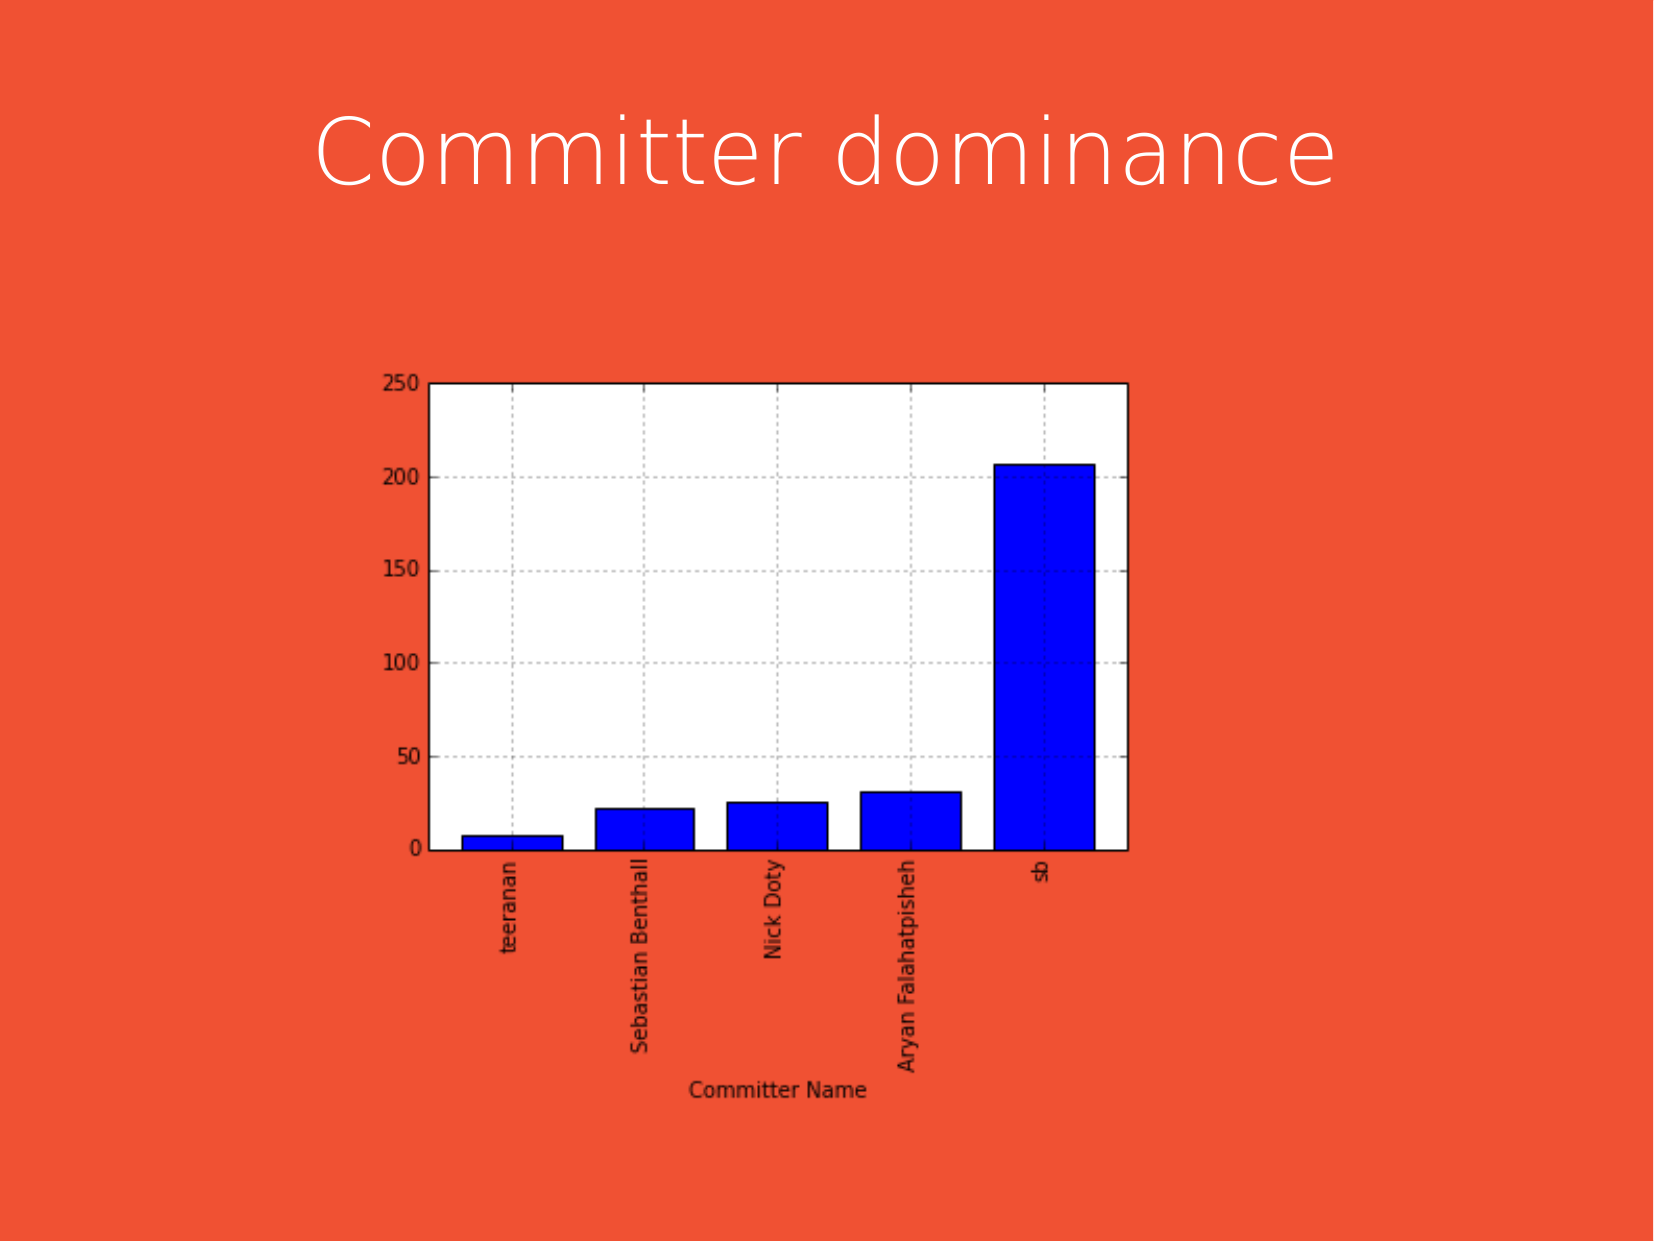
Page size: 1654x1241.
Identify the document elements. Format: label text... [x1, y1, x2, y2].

picture [0, 0, 1654, 1241]
title Committer dominance [82, 49, 1571, 257]
